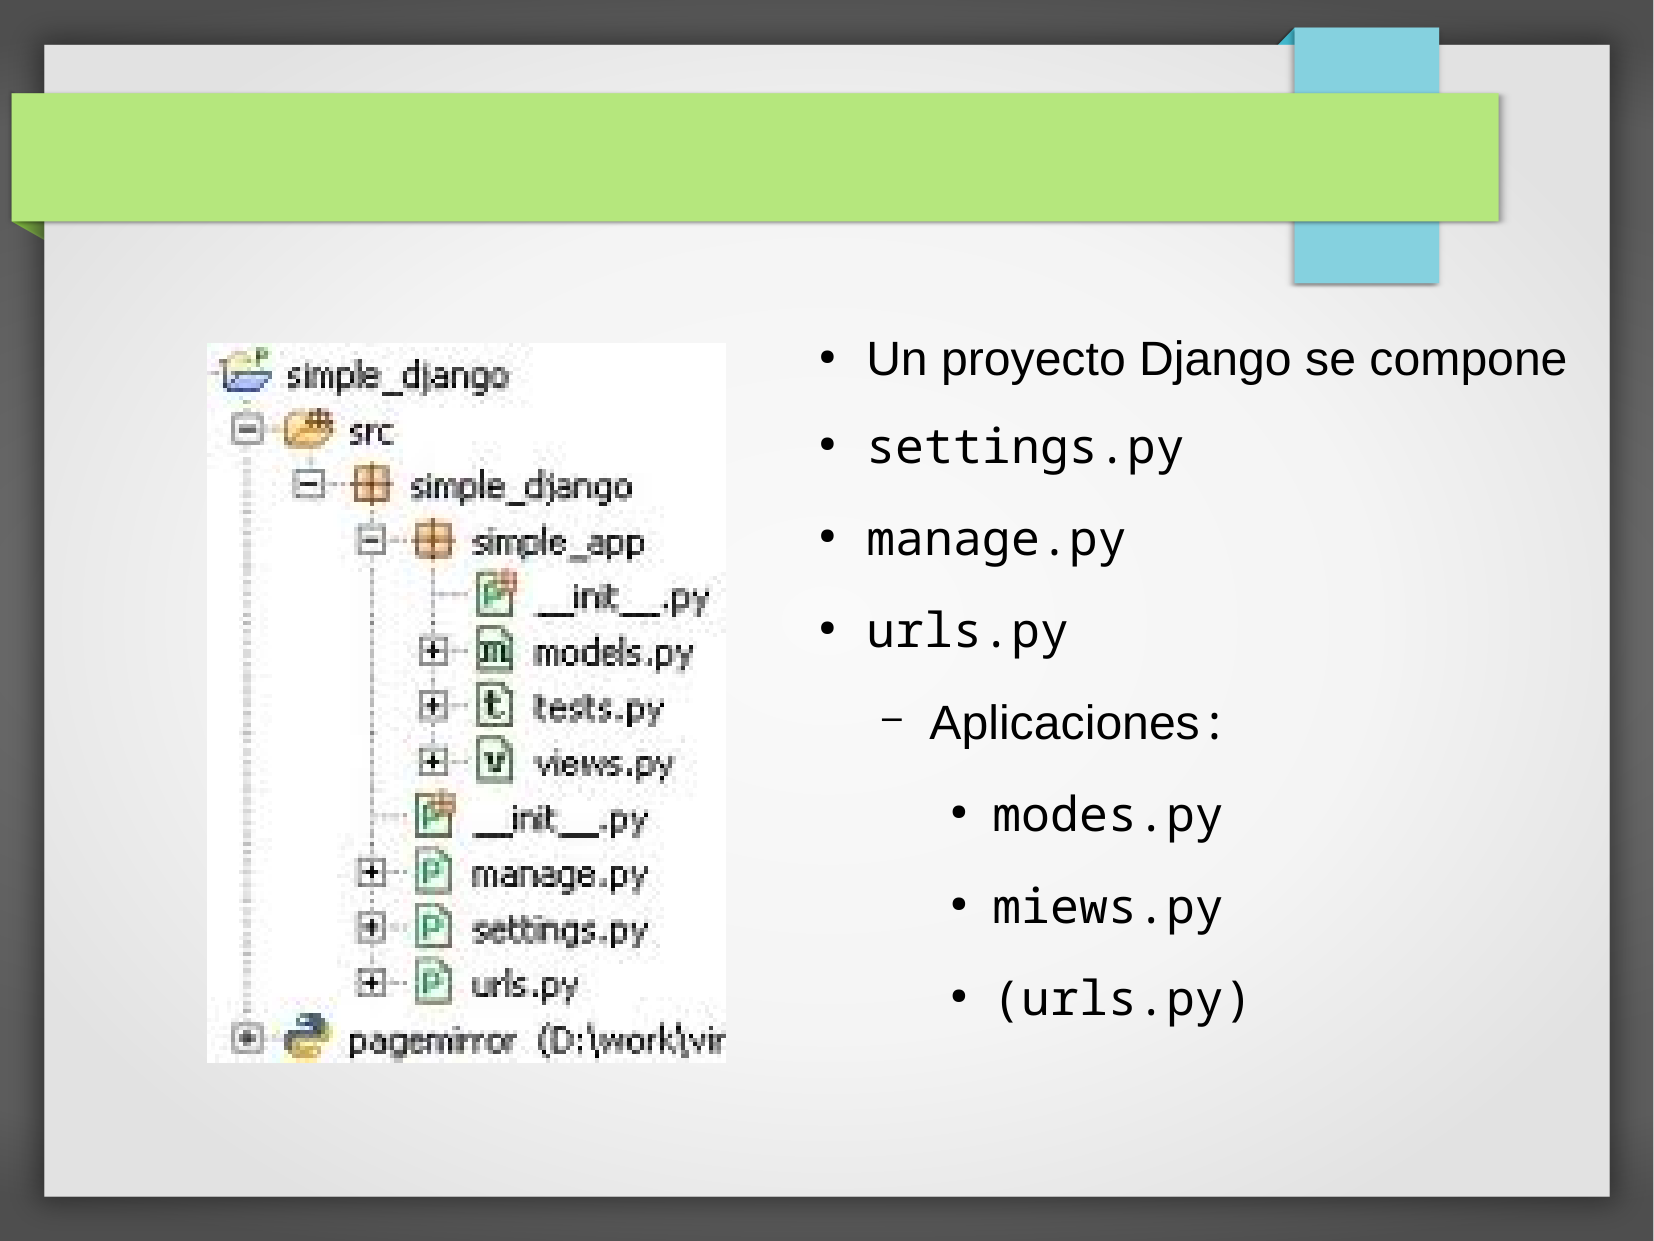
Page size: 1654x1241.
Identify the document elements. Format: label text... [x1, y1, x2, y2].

picture [0, 0, 1654, 1241]
list Un proyecto Django se compone settings.py manage.py urls.py Aplicaciones: modes.py miews.py (urls.py) [803, 331, 1571, 1052]
